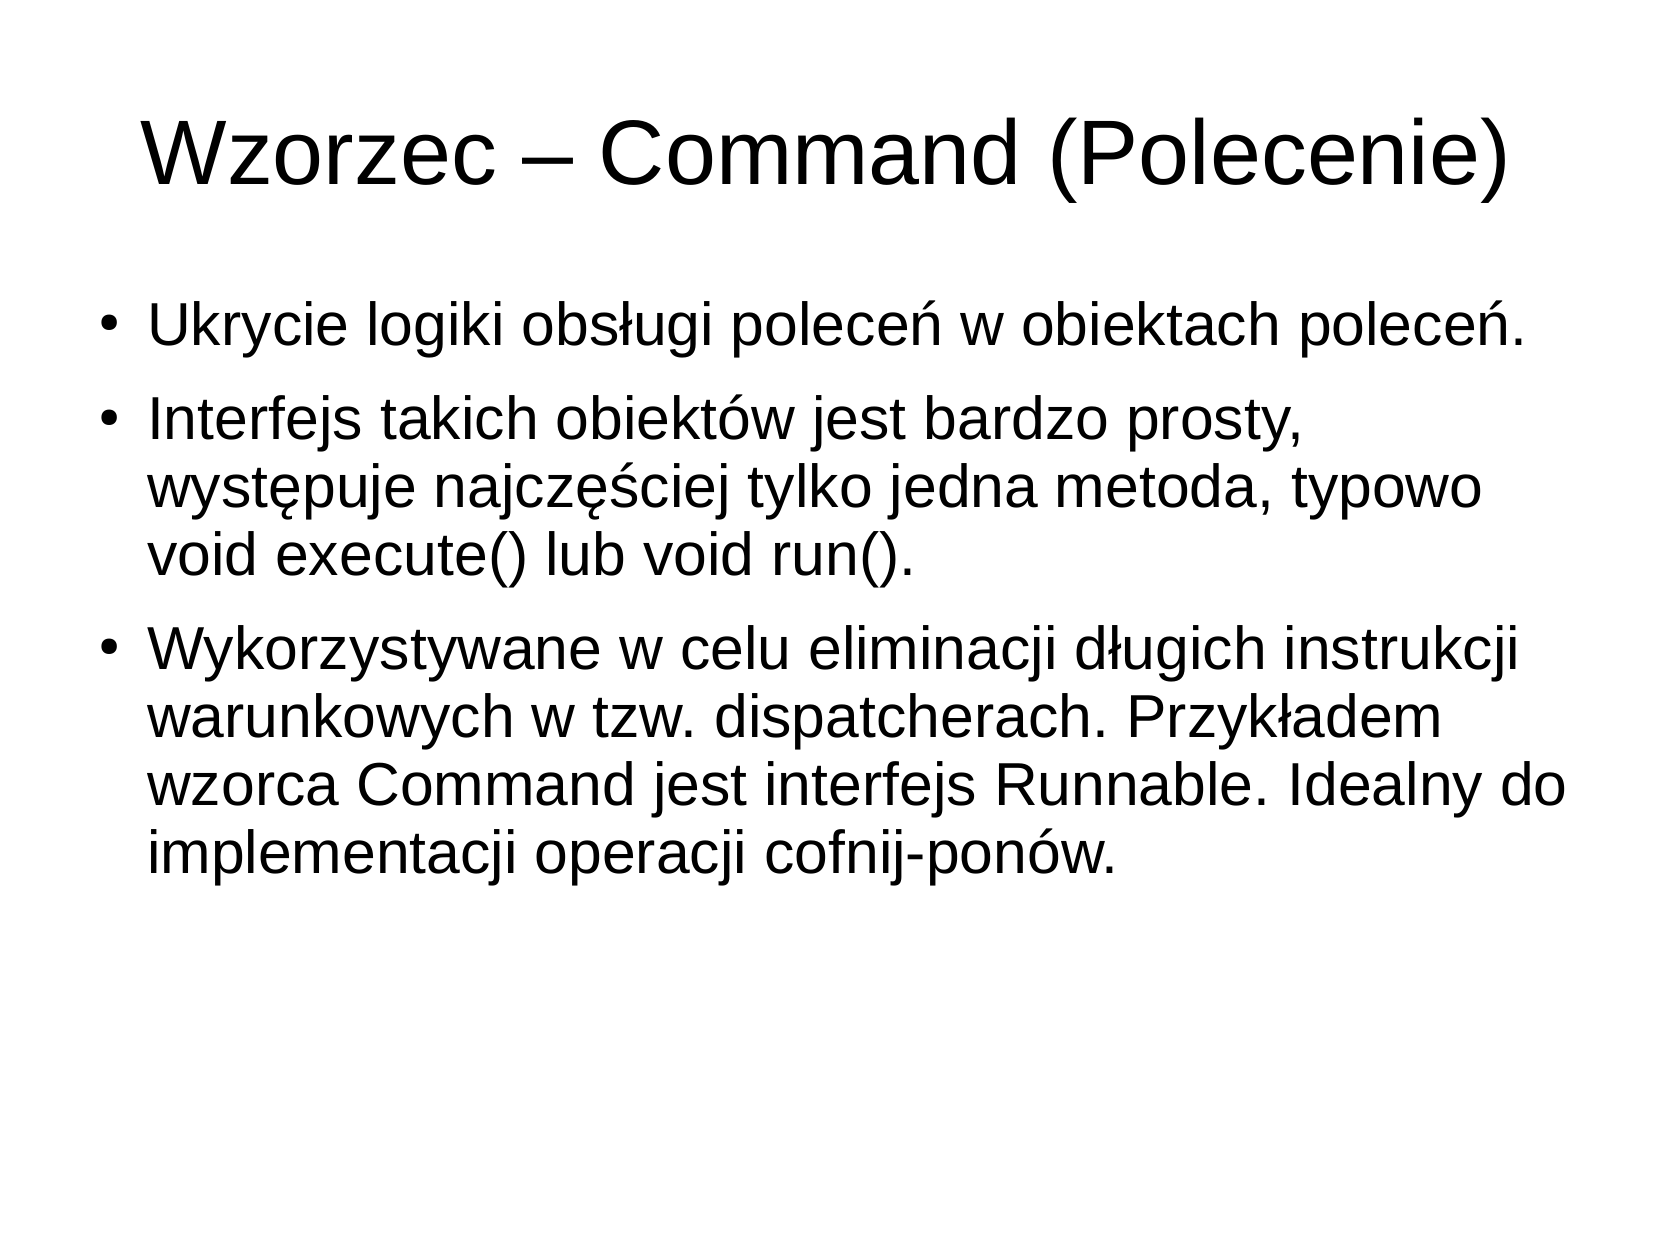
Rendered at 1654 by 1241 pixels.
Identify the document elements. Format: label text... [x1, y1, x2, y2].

list Ukrycie logiki obsługi poleceń w obiektach poleceń. Interfejs takich obiektów jest bardzo prosty, występuje najczęściej tylko jedna metoda, typowo void execute() lub void run(). Wykorzystywane w celu eliminacji długich instrukcji warunkowych w tzw. dispatcherach. Przykładem wzorca Command jest interfejs Runnable. Idealny do implementacji operacji cofnij-ponów. [82, 290, 1571, 1010]
title Wzorzec – Command (Polecenie) [82, 49, 1571, 257]
